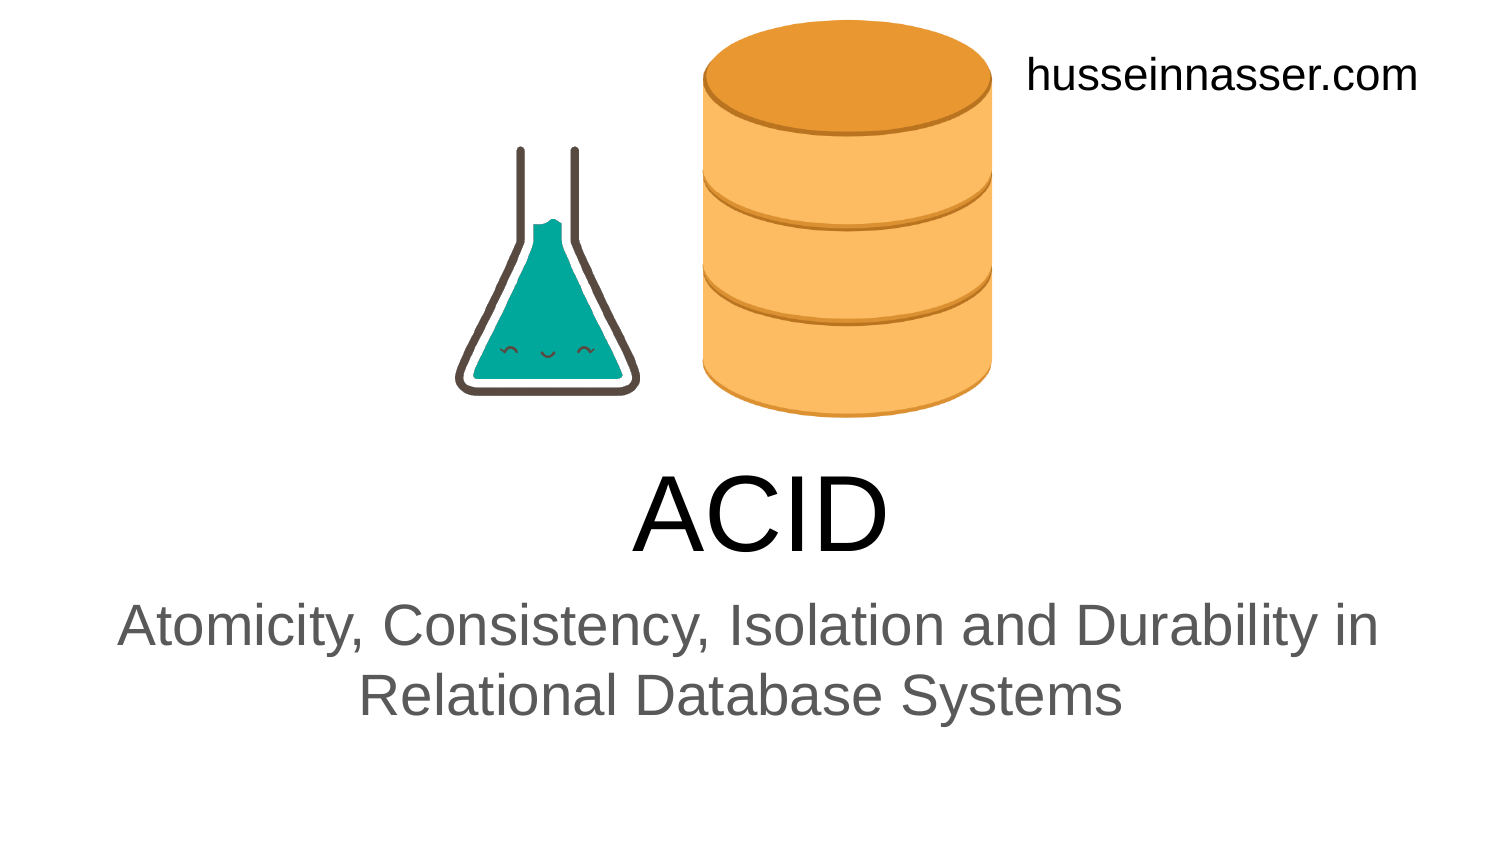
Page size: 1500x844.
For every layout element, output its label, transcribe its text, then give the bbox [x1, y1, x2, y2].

picture [453, 123, 646, 406]
subtitle Atomicity, Consistency, Isolation and Durability in Relational Database Systems [51, 572, 1449, 819]
title ACID [160, 385, 1364, 572]
picture [674, 10, 1012, 437]
title husseinnasser.com [926, 11, 1500, 115]
